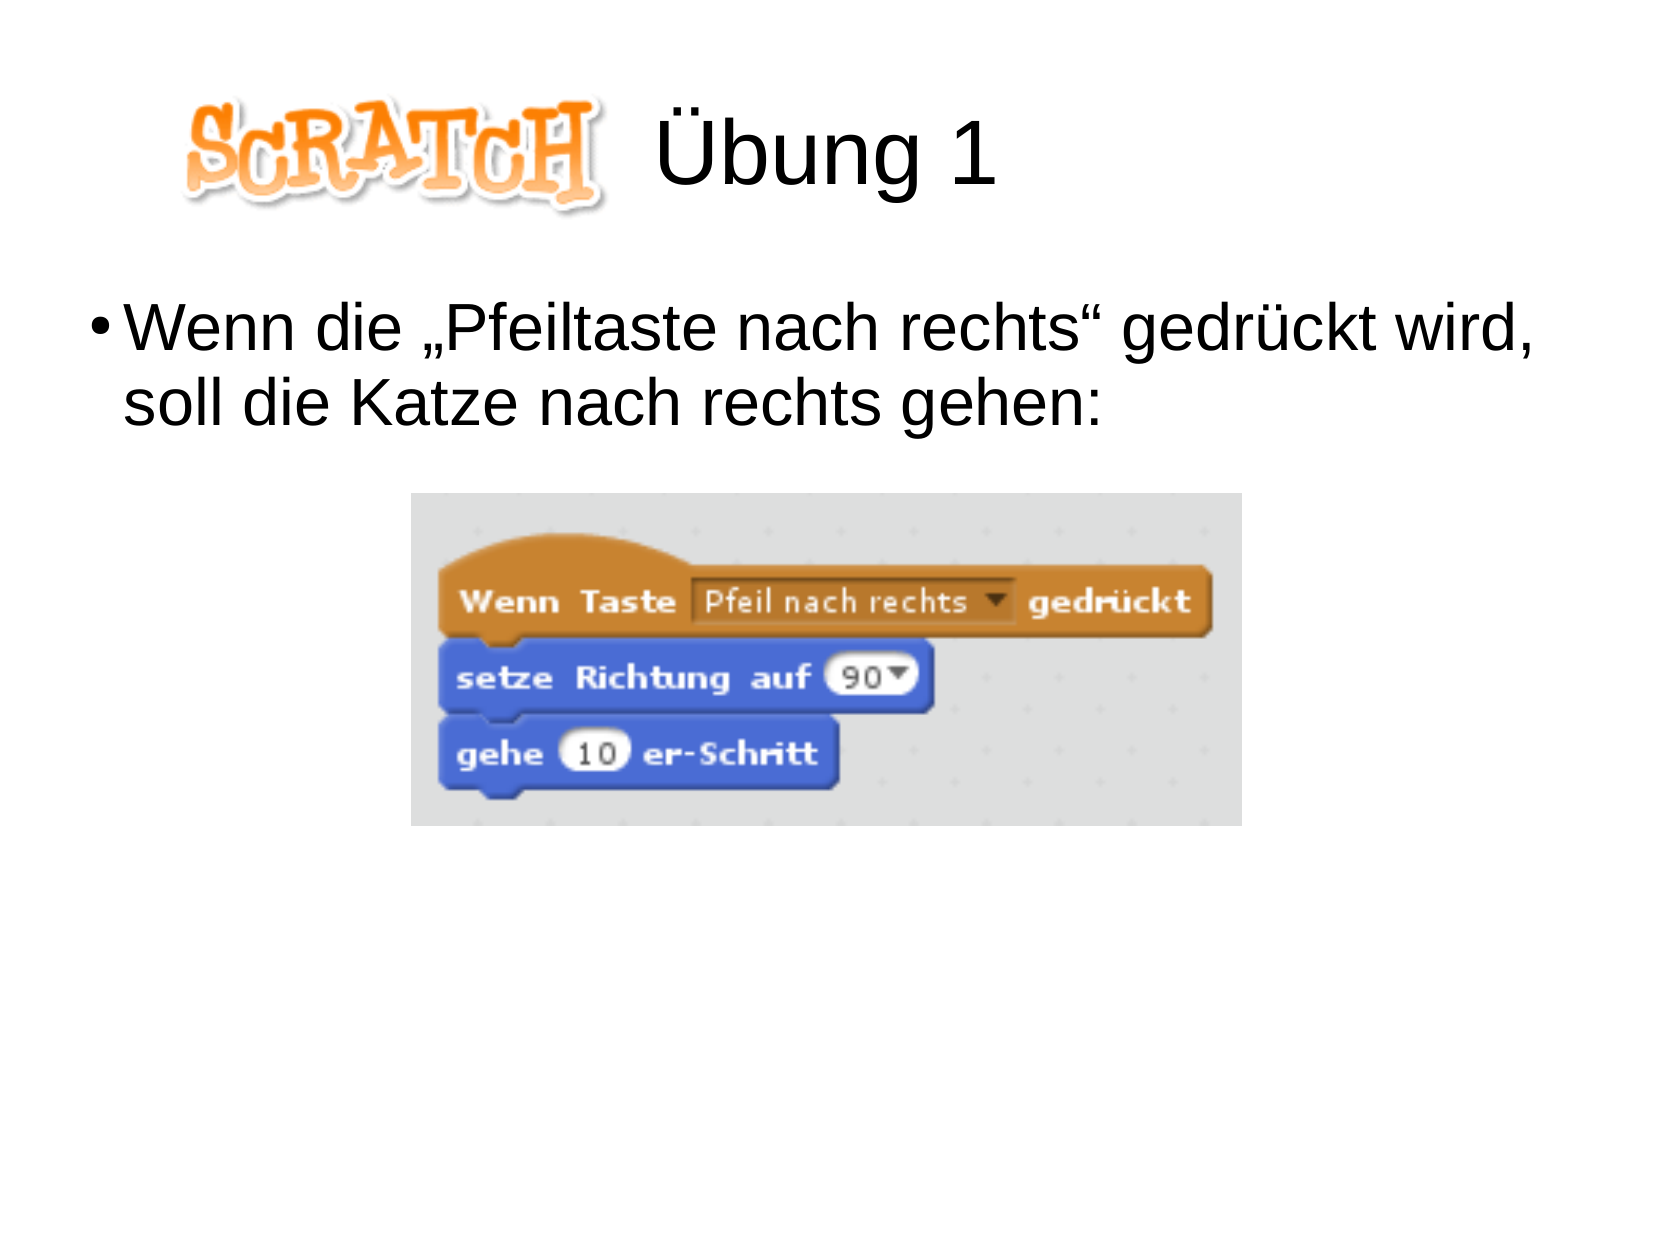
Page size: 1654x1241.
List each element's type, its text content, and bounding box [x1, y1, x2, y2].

picture [177, 90, 616, 223]
title Übung 1 [82, 49, 1571, 257]
subtitle Wenn die „Pfeiltaste nach rechts“ gedrückt wird, soll die Katze nach rechts gehen: [88, 290, 1577, 1010]
picture [411, 493, 1242, 826]
